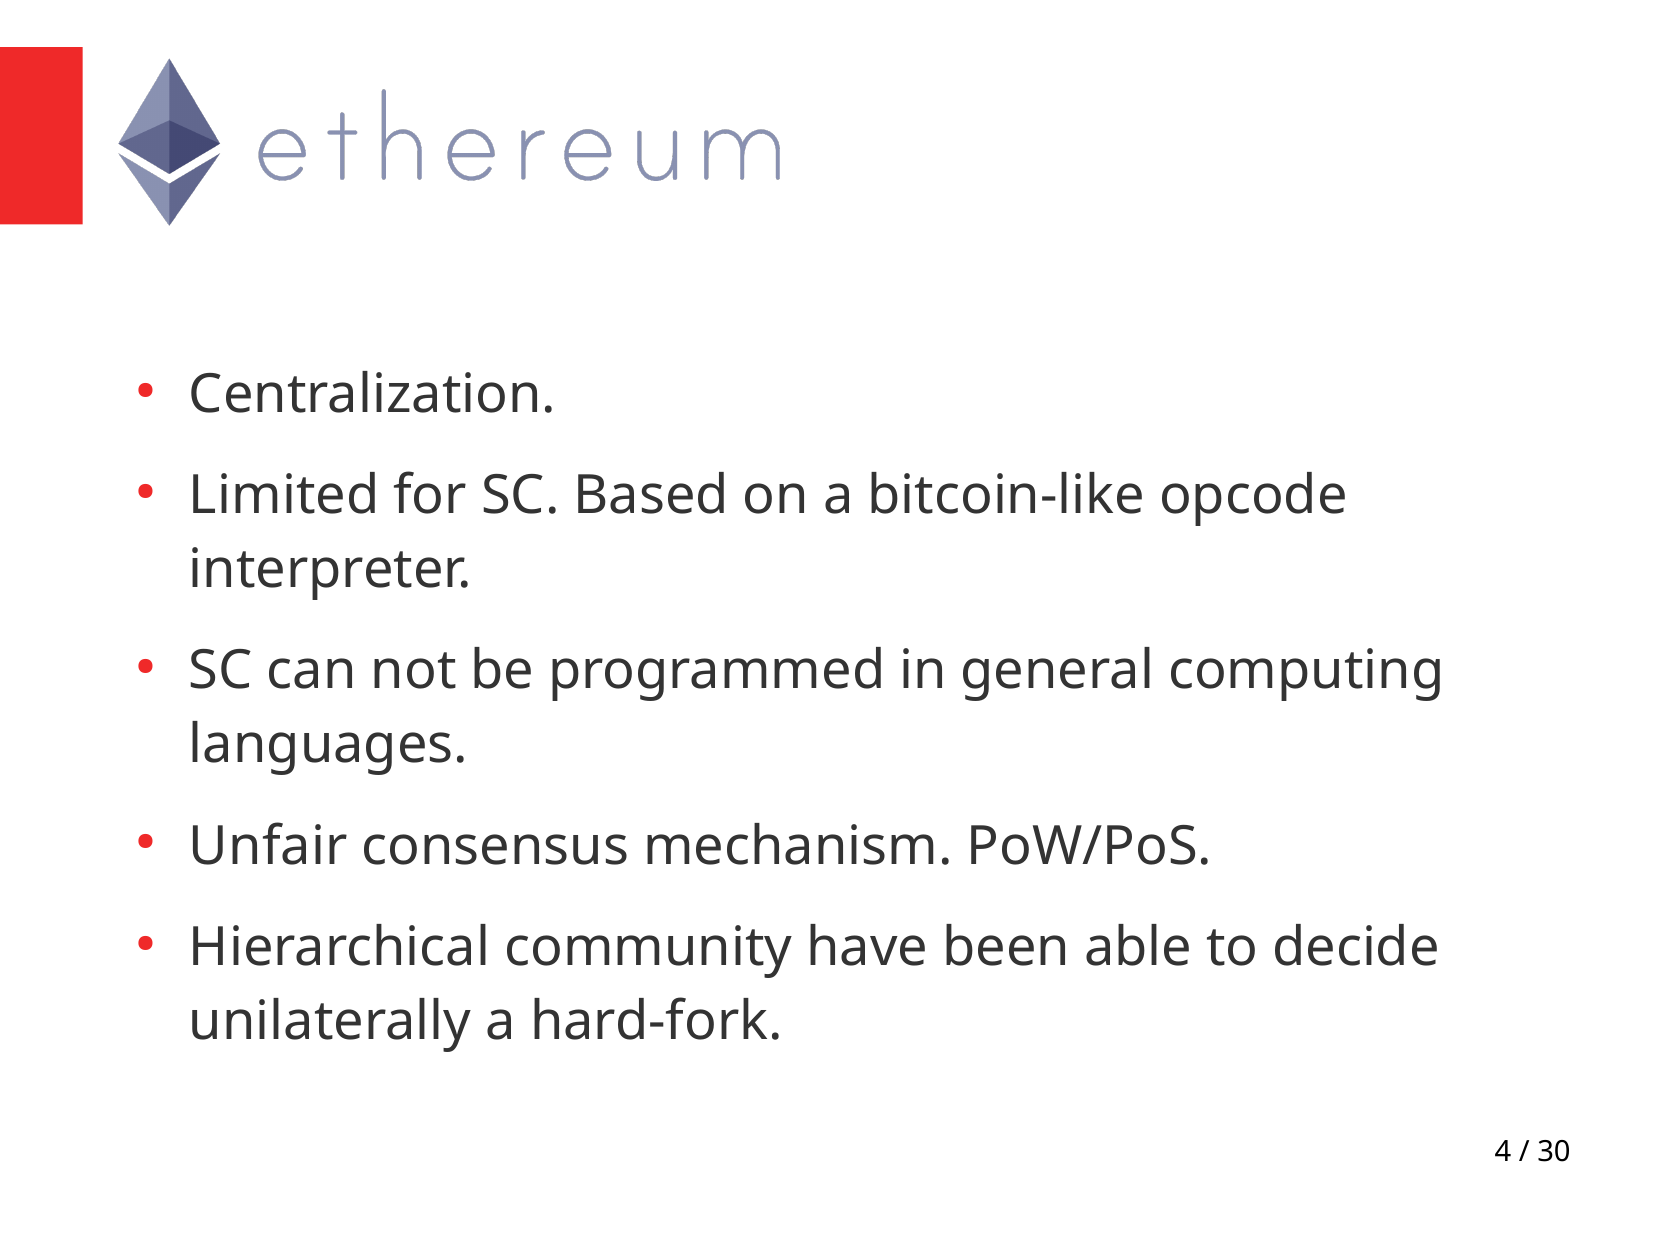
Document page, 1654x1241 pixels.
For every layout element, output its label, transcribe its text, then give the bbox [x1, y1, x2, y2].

picture [118, 58, 780, 226]
list Centralization. Limited for SC. Based on a bitcoin-like opcode interpreter. SC can not be programmed in general computing languages. Unfair consensus mechanism. PoW/PoS. Hierarchical community have been able to decide unilaterally a hard-fork. [118, 354, 1536, 1074]
